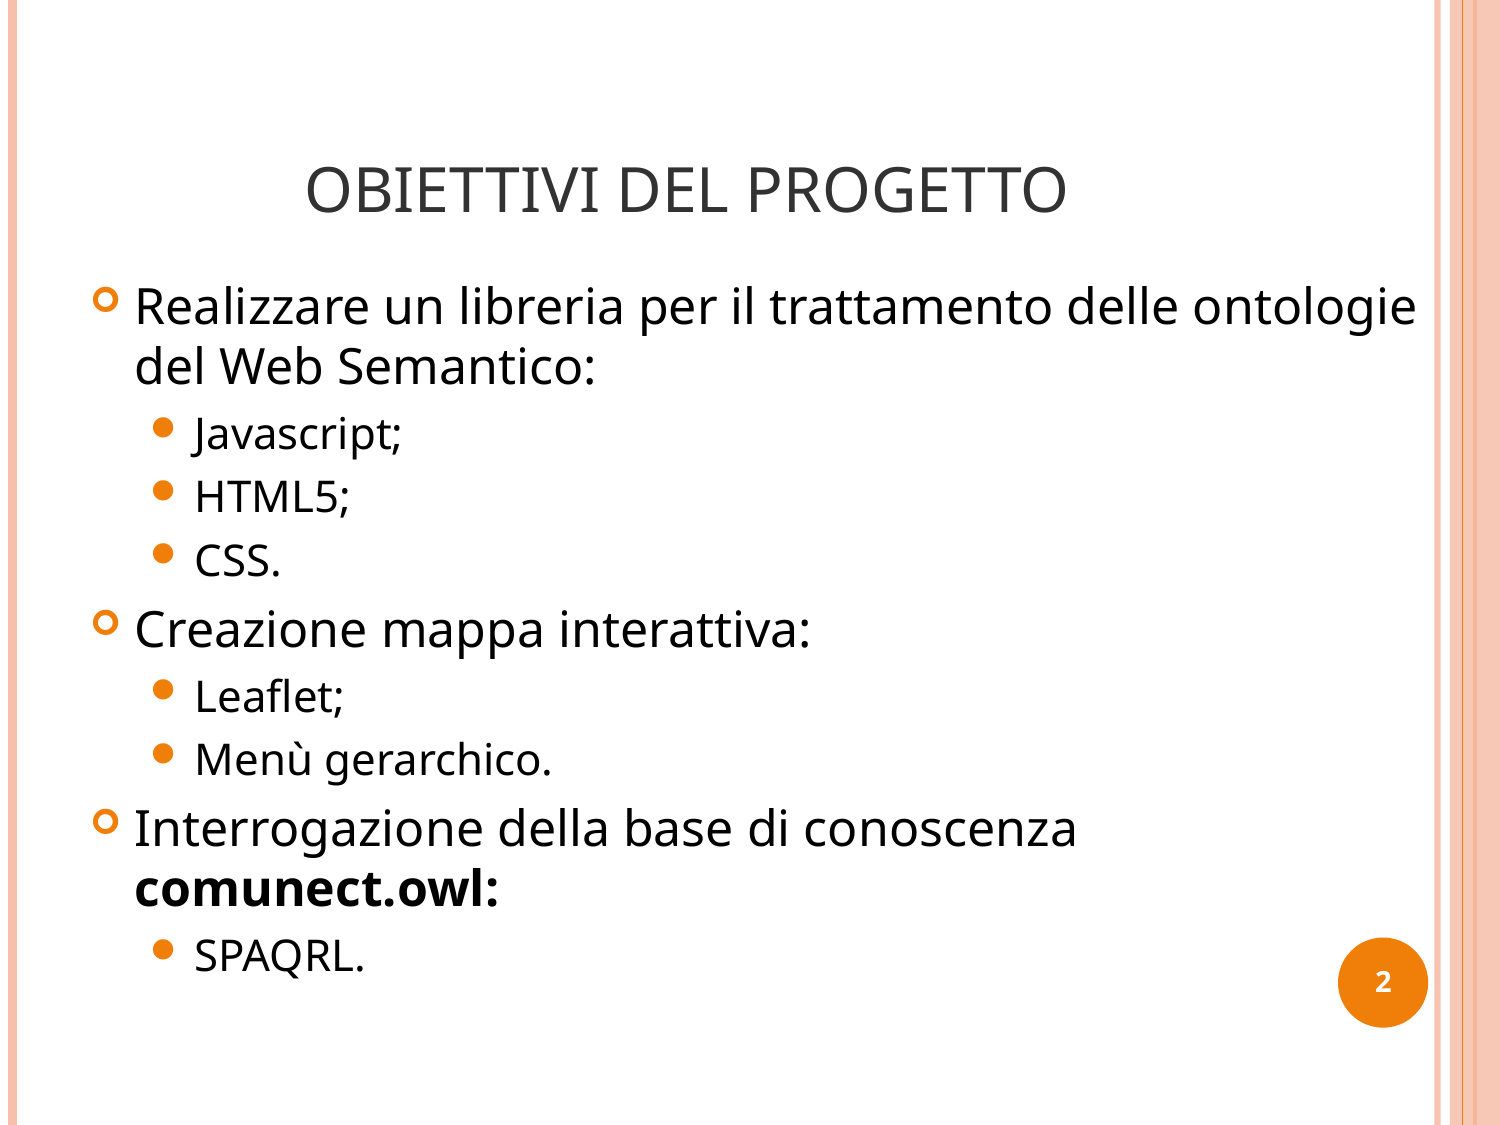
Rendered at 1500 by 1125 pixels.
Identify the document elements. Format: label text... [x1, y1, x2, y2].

text_box <numero> [1333, 940, 1434, 1027]
list Realizzare un libreria per il trattamento delle ontologie del Web Semantico: Javascript; HTML5; CSS. Creazione mappa interattiva: Leaflet; Menù gerarchico. Interrogazione della base di conoscenza comunect.owl: SPAQRL. [74, 267, 1459, 964]
title OBIETTIVI DEL PROGETTO [74, 45, 1300, 233]
